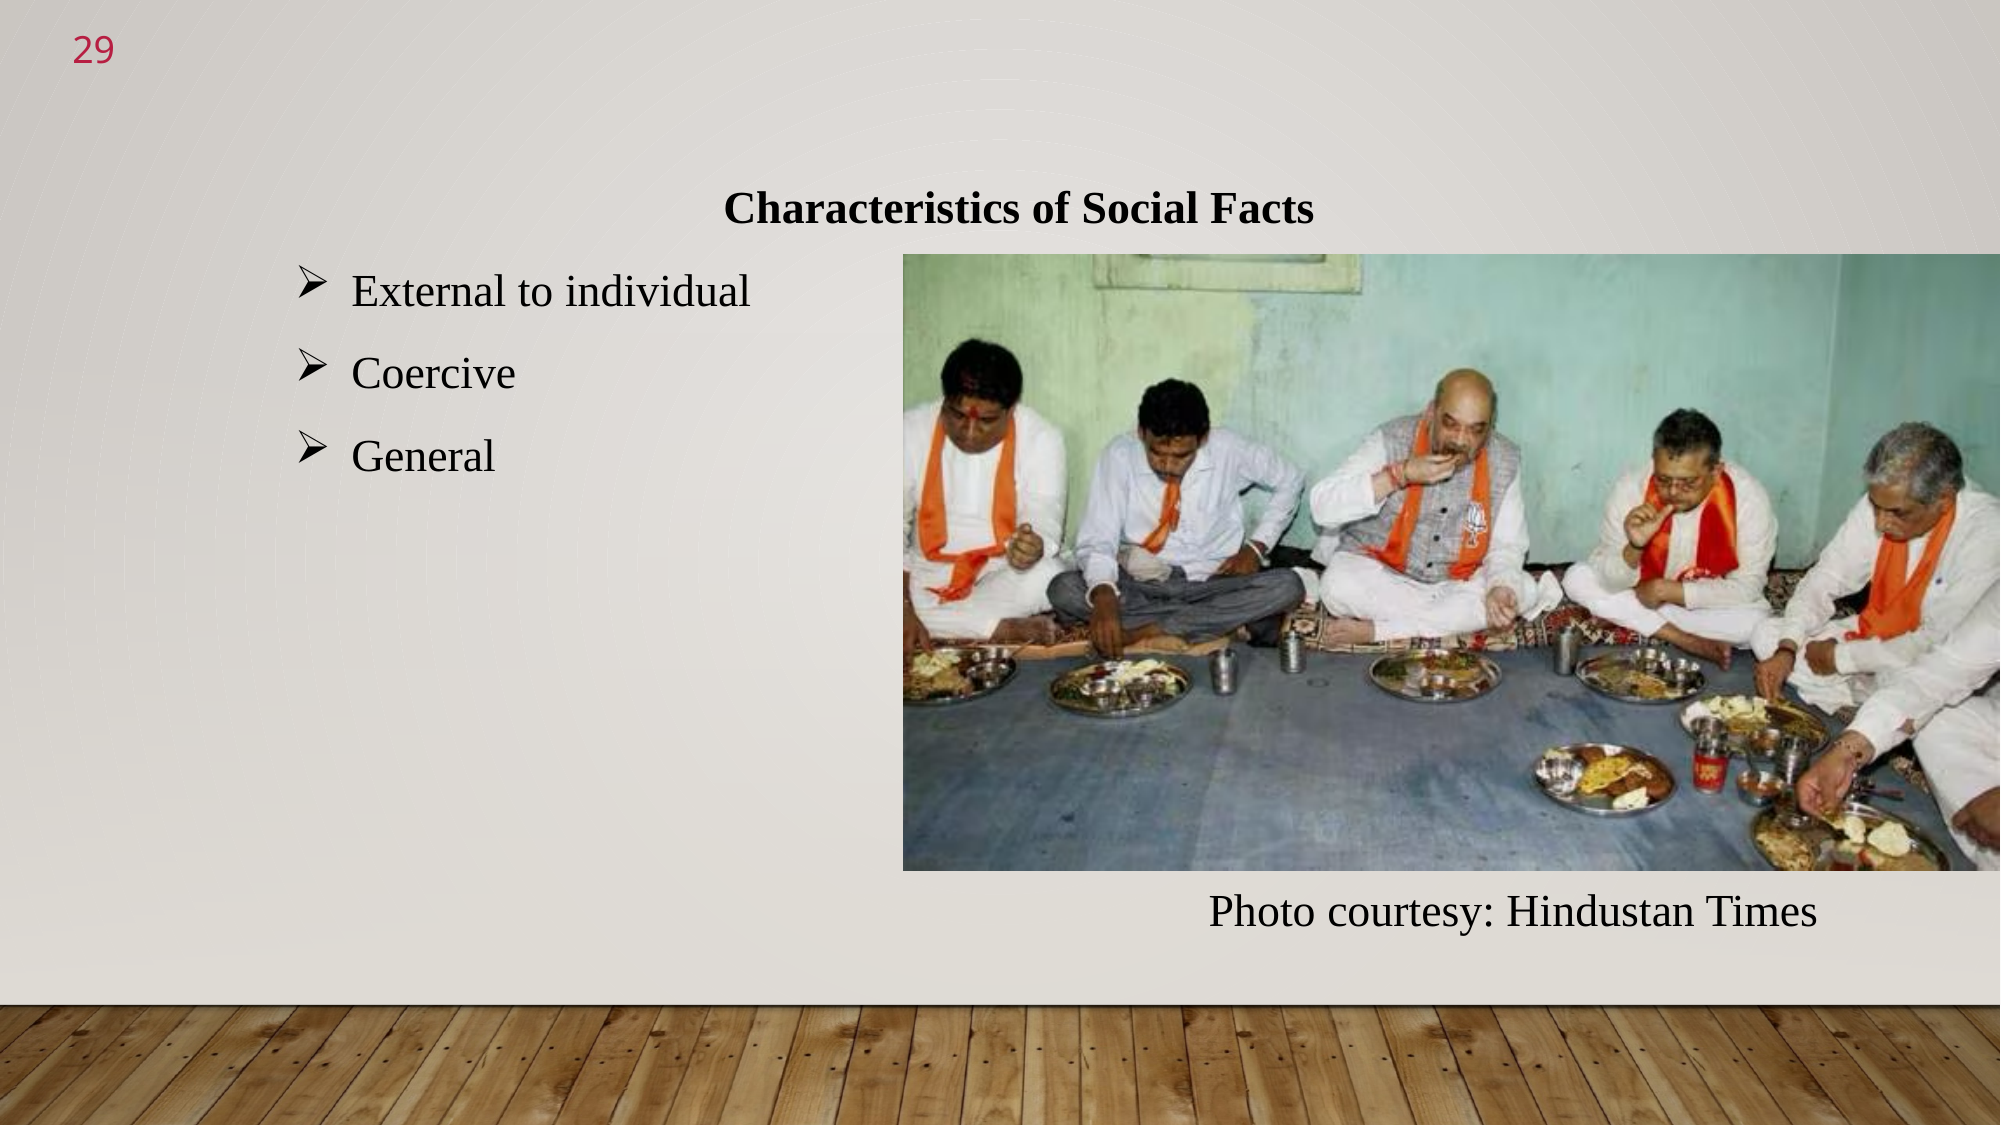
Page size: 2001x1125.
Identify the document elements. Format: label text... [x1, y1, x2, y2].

picture [0, 1005, 2000, 1125]
picture [903, 254, 2000, 871]
text_box Characteristics of Social Facts External to individual Coercive General [130, 142, 1920, 735]
slide_number 21 [0, 18, 131, 102]
text_box Photo courtesy: Hindustan Times [1193, 872, 1845, 943]
